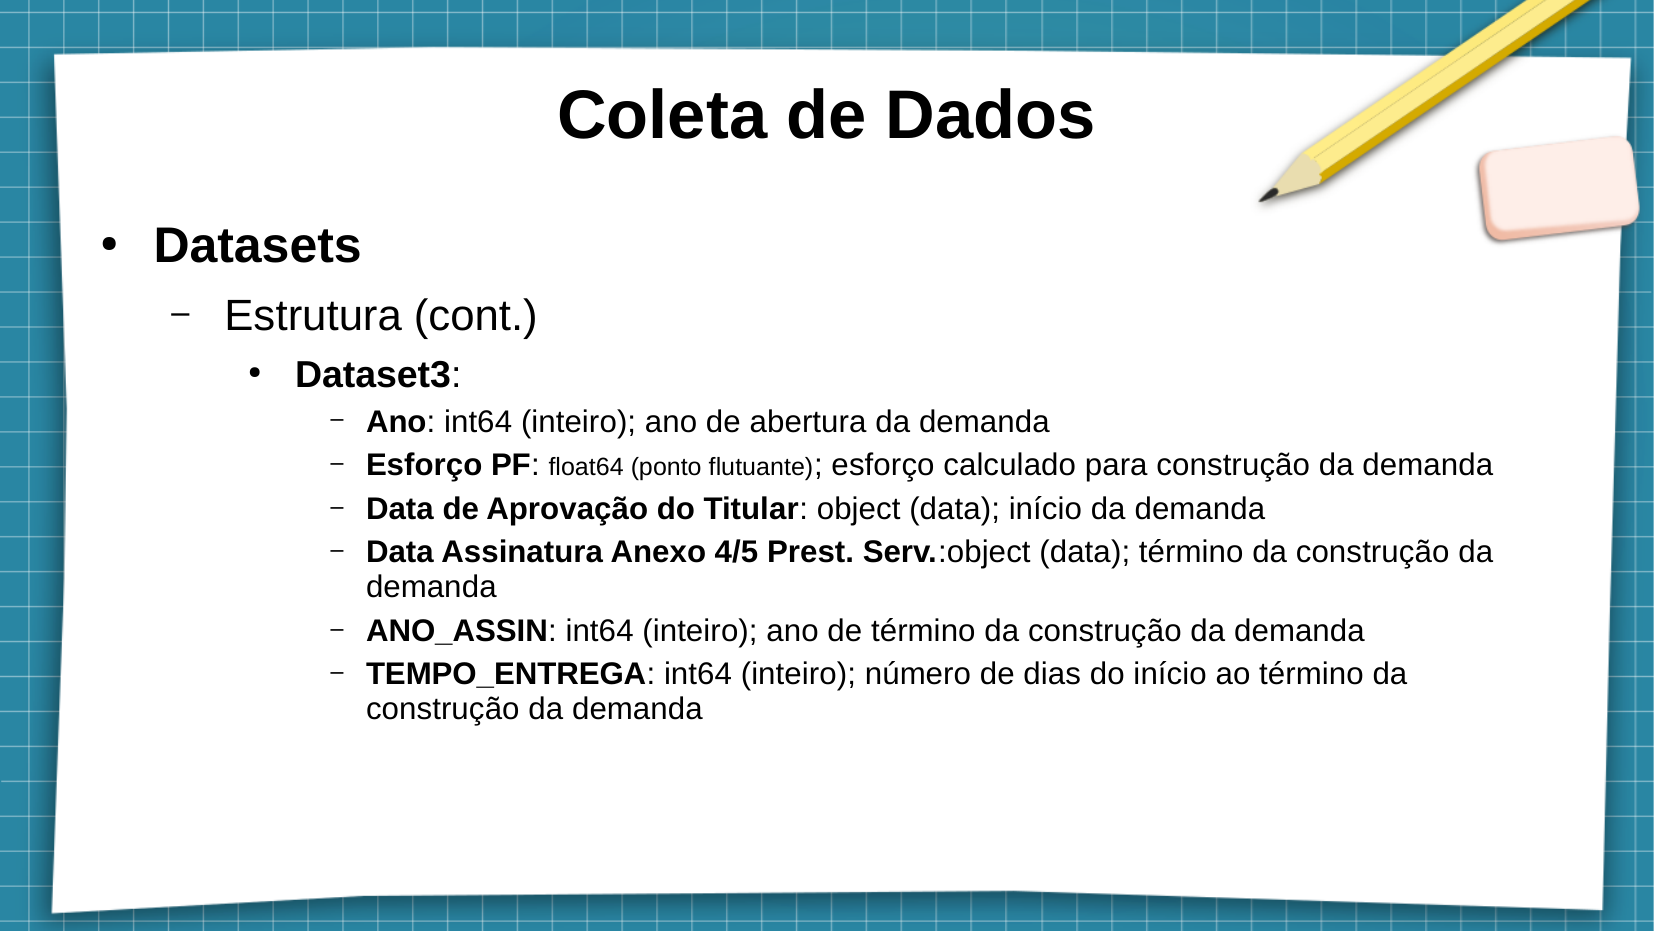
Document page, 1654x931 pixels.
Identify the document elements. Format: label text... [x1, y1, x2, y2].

title Coleta de Dados [82, 37, 1571, 193]
list Datasets Estrutura (cont.) Dataset3: Ano: int64 (inteiro); ano de abertura da demanda Esforço PF: float64 (ponto flutuante); esforço calculado para construção da demanda Data de Aprovação do Titular: object (data); início da demanda Data Assinatura Anexo 4/5 Prest. Serv.:object (data); término da construção da demanda ANO_ASSIN: int64 (inteiro); ano de término da construção da demanda TEMPO_ENTREGA: int64 (inteiro); número de dias do início ao término da construção da demanda [82, 217, 1571, 758]
picture [0, 0, 1654, 931]
